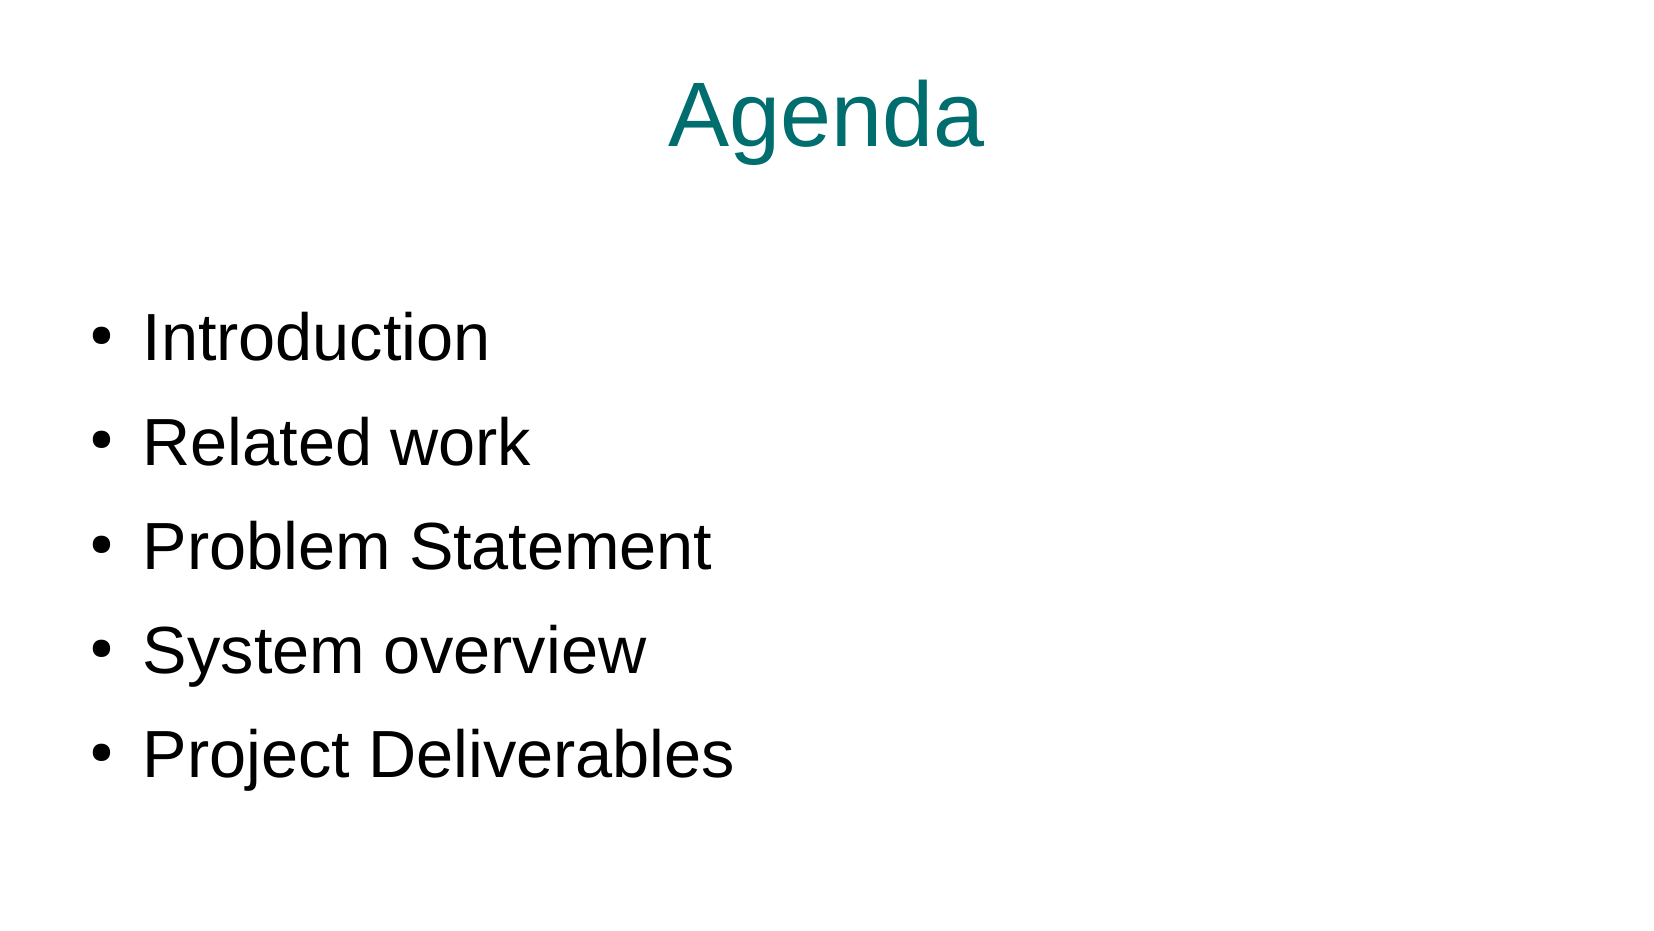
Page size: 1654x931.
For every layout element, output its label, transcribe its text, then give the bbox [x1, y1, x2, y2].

list Introduction Related work Problem Statement System overview Project Deliverables [71, 300, 1561, 840]
title Agenda [82, 37, 1571, 193]
